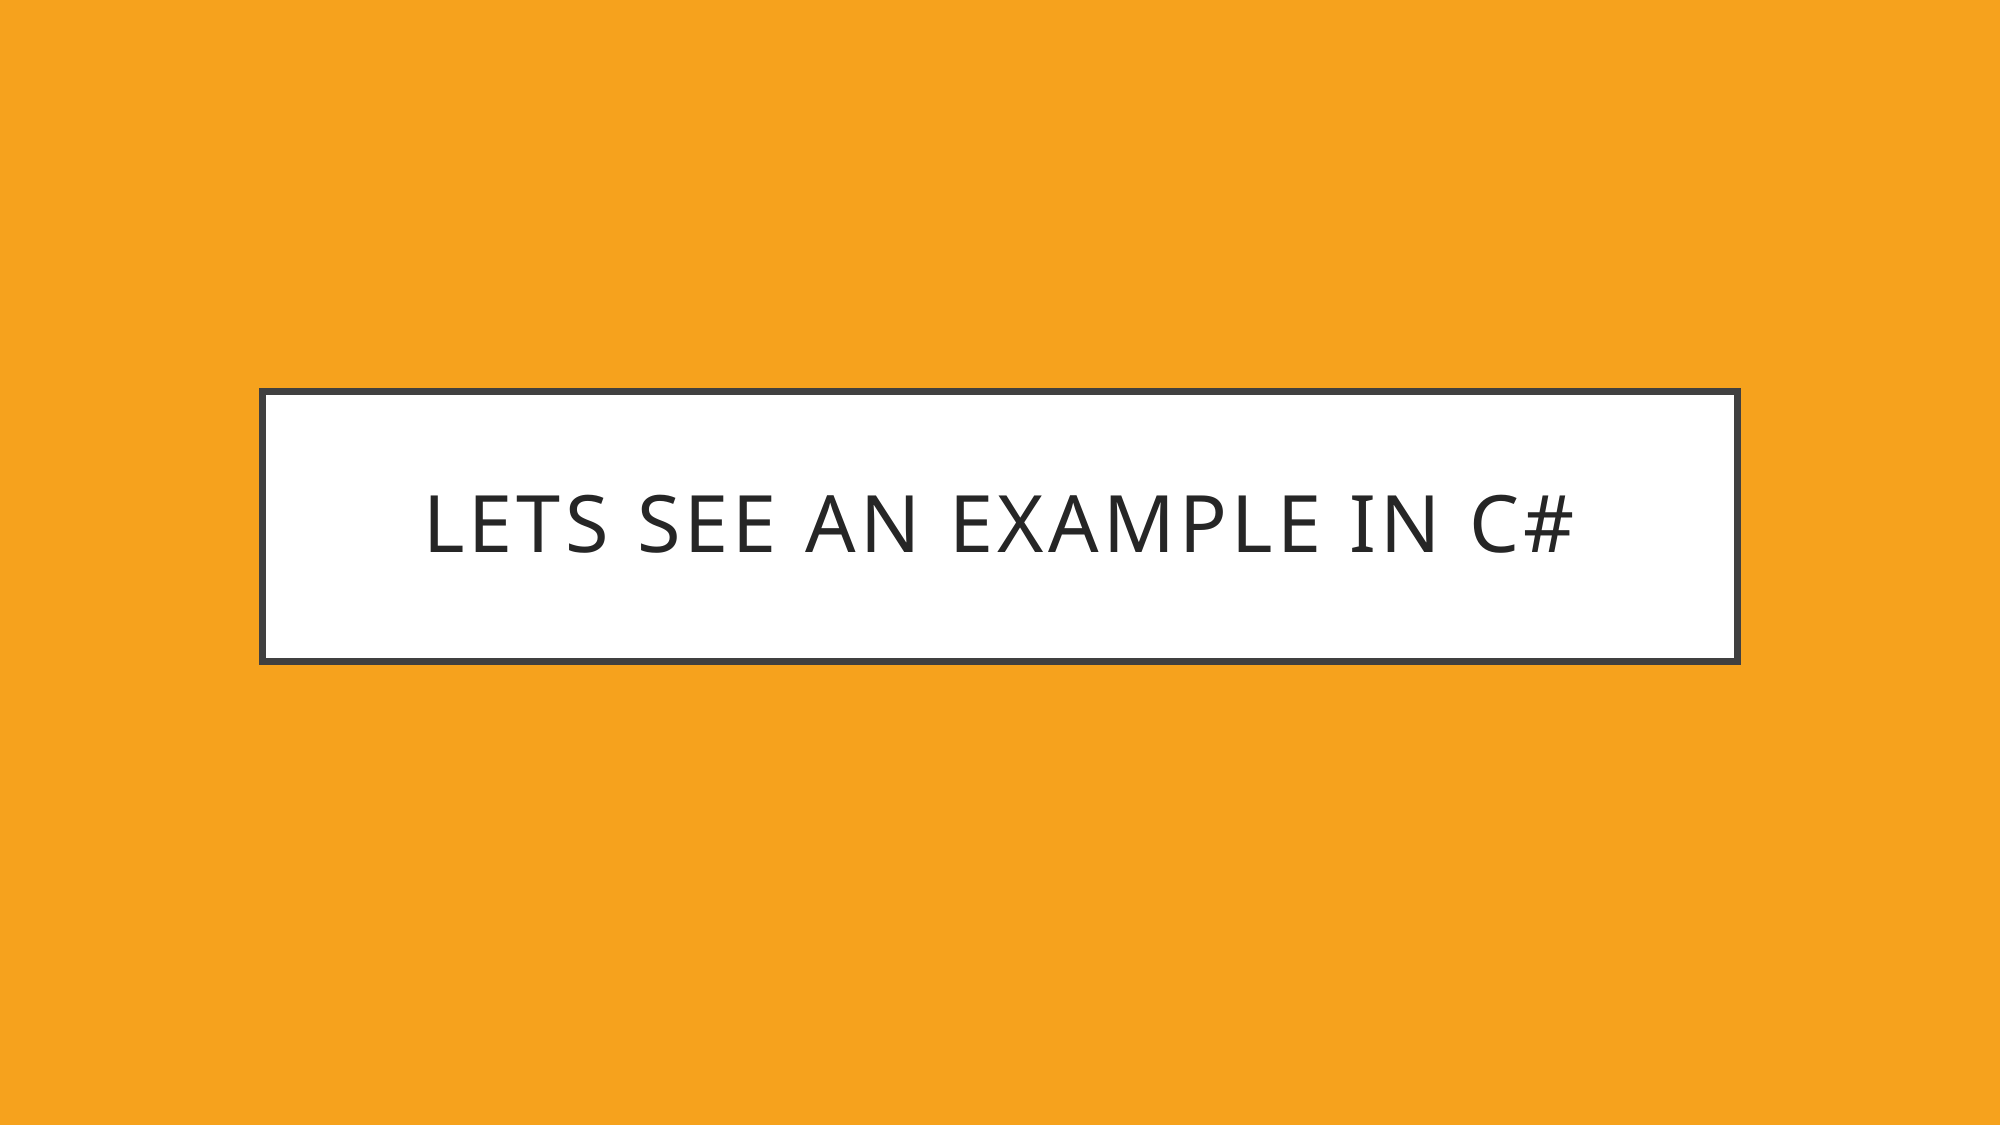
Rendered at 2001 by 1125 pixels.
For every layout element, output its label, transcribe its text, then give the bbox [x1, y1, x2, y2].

title Lets see an example in c# [262, 391, 1738, 662]
